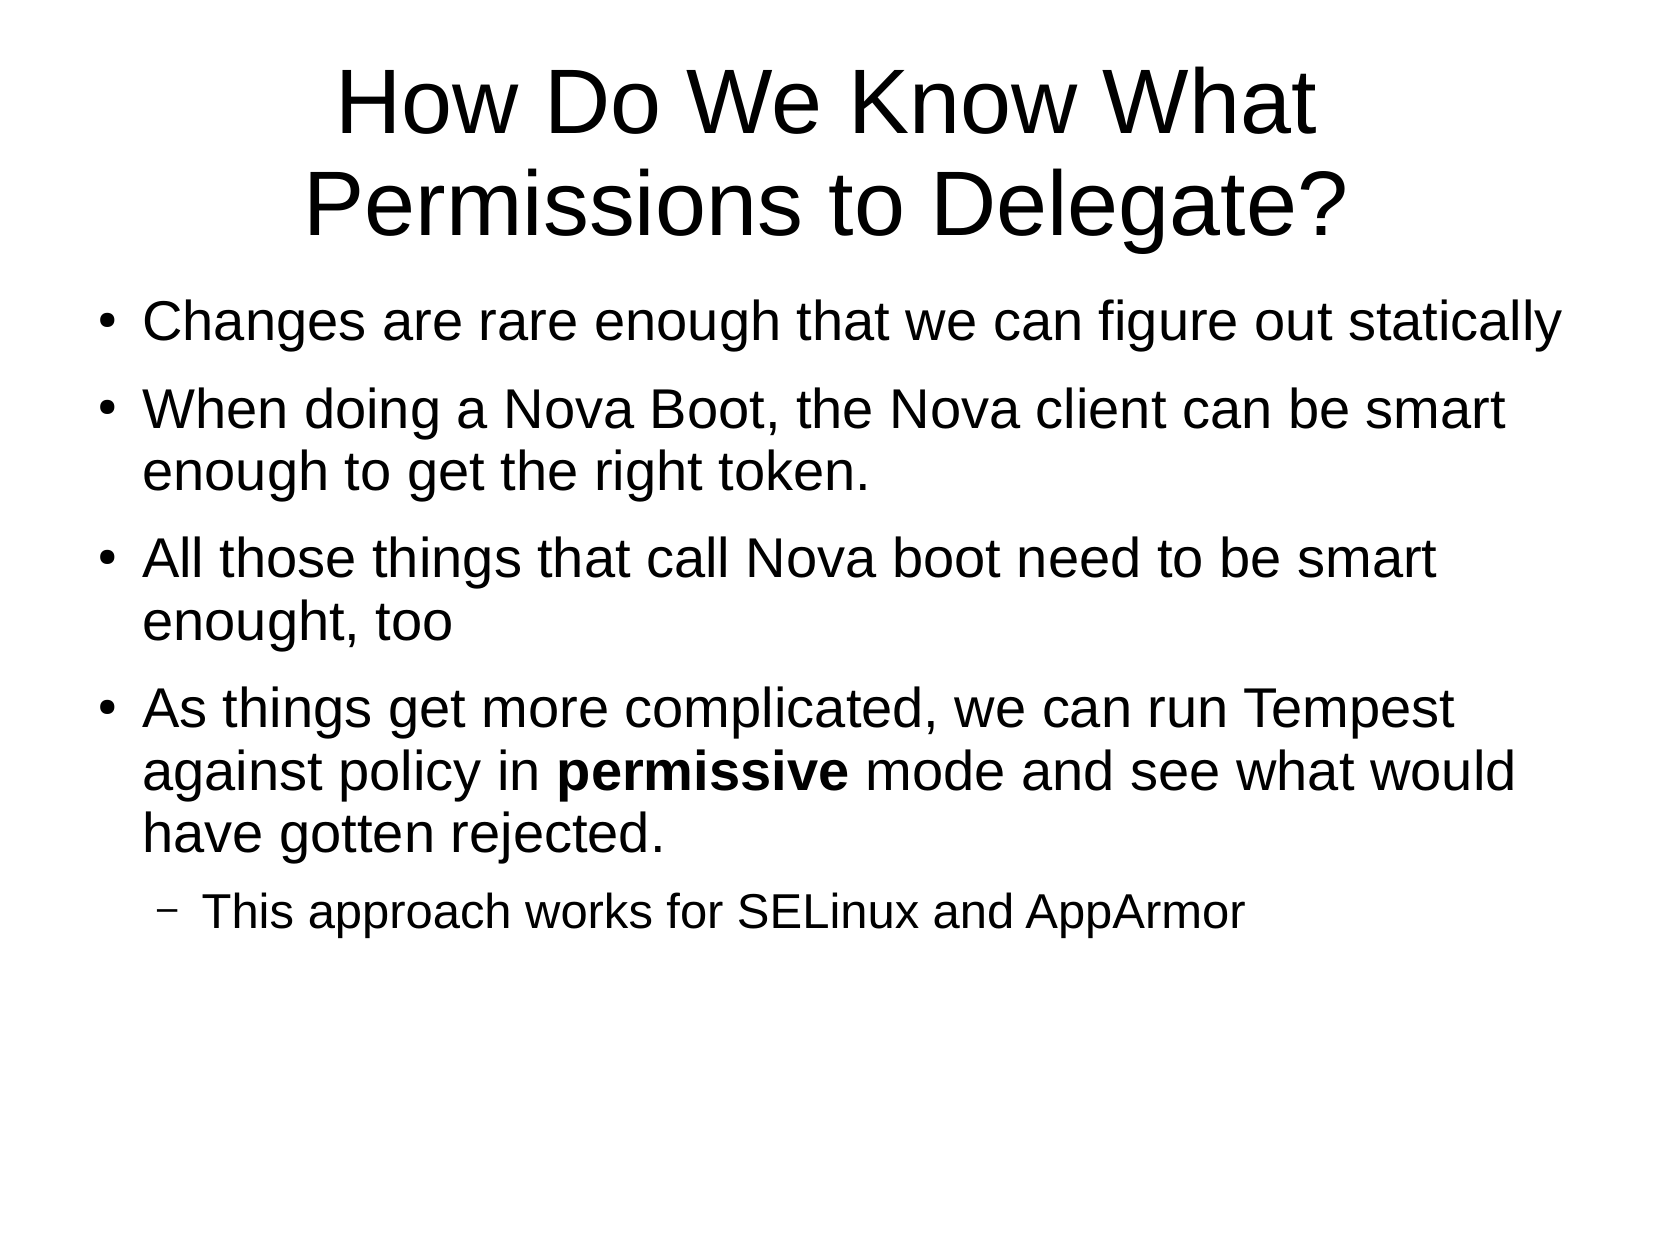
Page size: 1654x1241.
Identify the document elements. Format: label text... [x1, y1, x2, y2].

title How Do We Know What Permissions to Delegate? [82, 49, 1571, 257]
list Changes are rare enough that we can figure out statically When doing a Nova Boot, the Nova client can be smart enough to get the right token. All those things that call Nova boot need to be smart enought, too As things get more complicated, we can run Tempest against policy in permissive mode and see what would have gotten rejected. This approach works for SELinux and AppArmor [82, 290, 1571, 1010]
